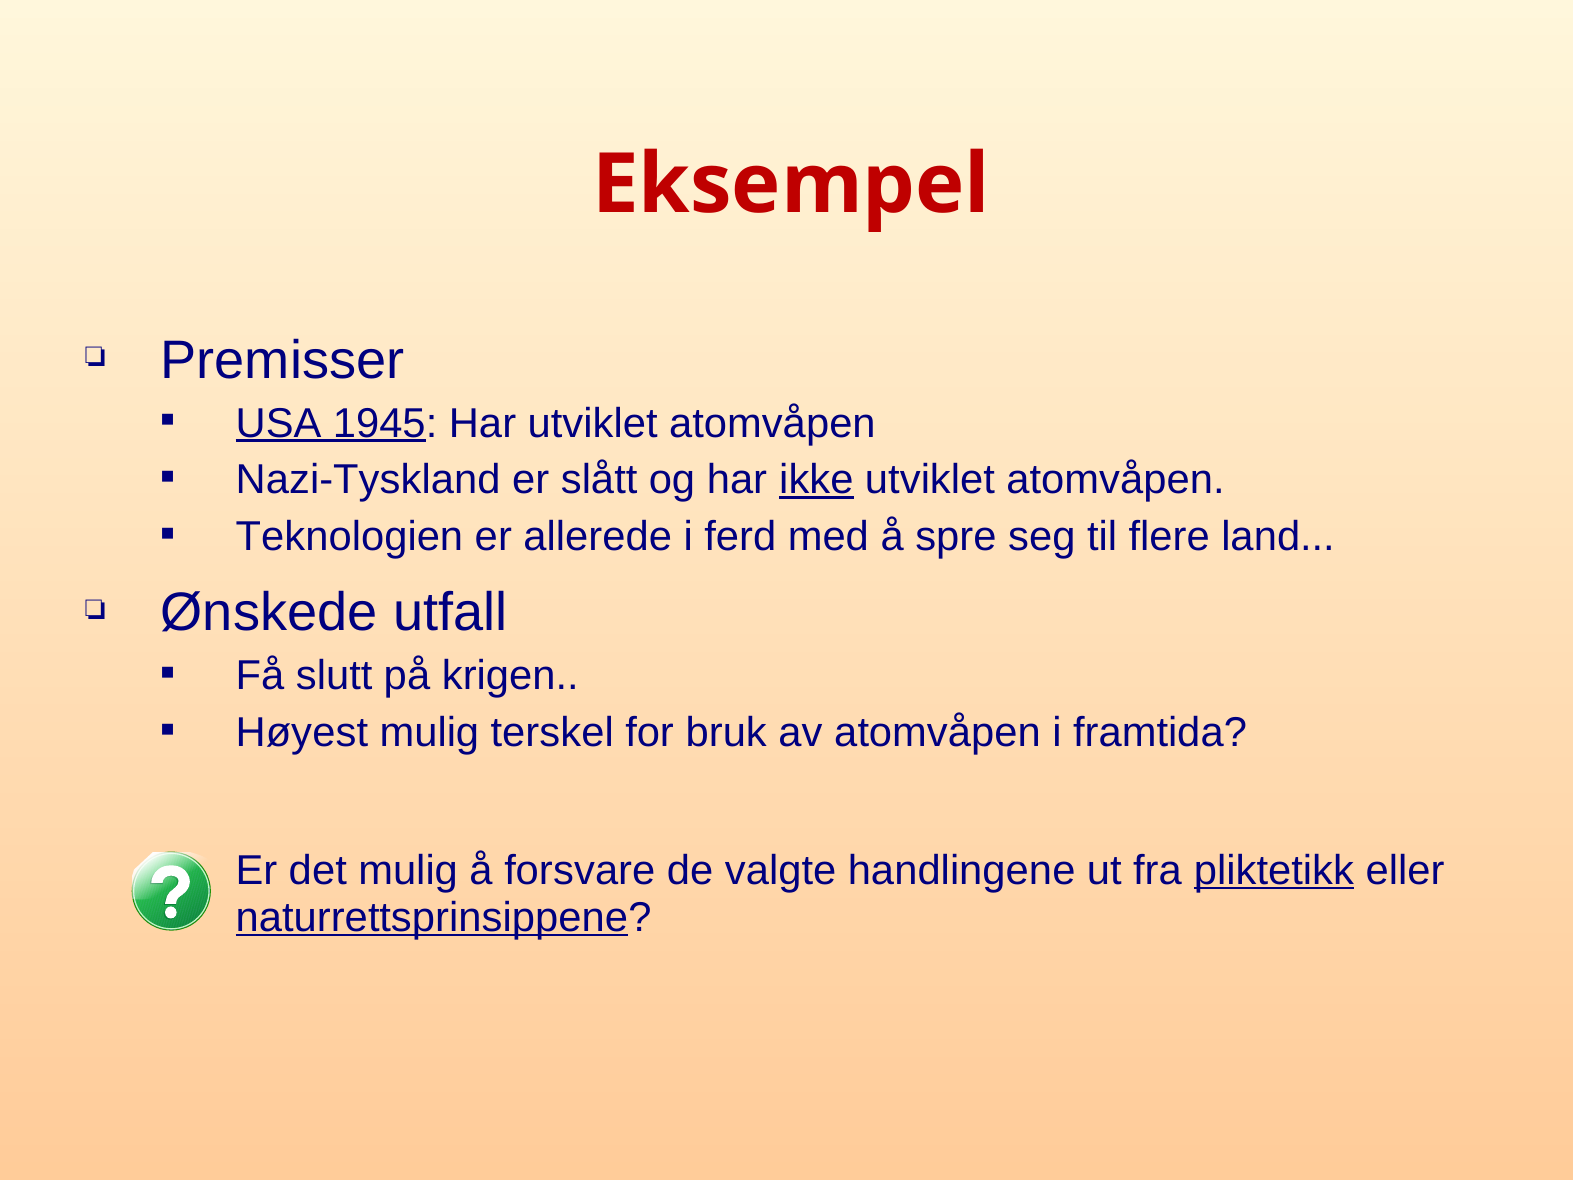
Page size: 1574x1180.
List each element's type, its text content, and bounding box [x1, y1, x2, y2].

picture [115, 833, 229, 947]
title Eksempel [39, 54, 1543, 309]
list Premisser USA 1945: Har utviklet atomvåpen Nazi-Tyskland er slått og har ikke utviklet atomvåpen. Teknologien er allerede i ferd med å spre seg til flere land... Ønskede utfall Få slutt på krigen.. Høyest mulig terskel for bruk av atomvåpen i framtida? Er det mulig å forsvare de valgte handlingene ut fra pliktetikk eller naturrettsprinsippene? [85, 336, 1539, 1170]
